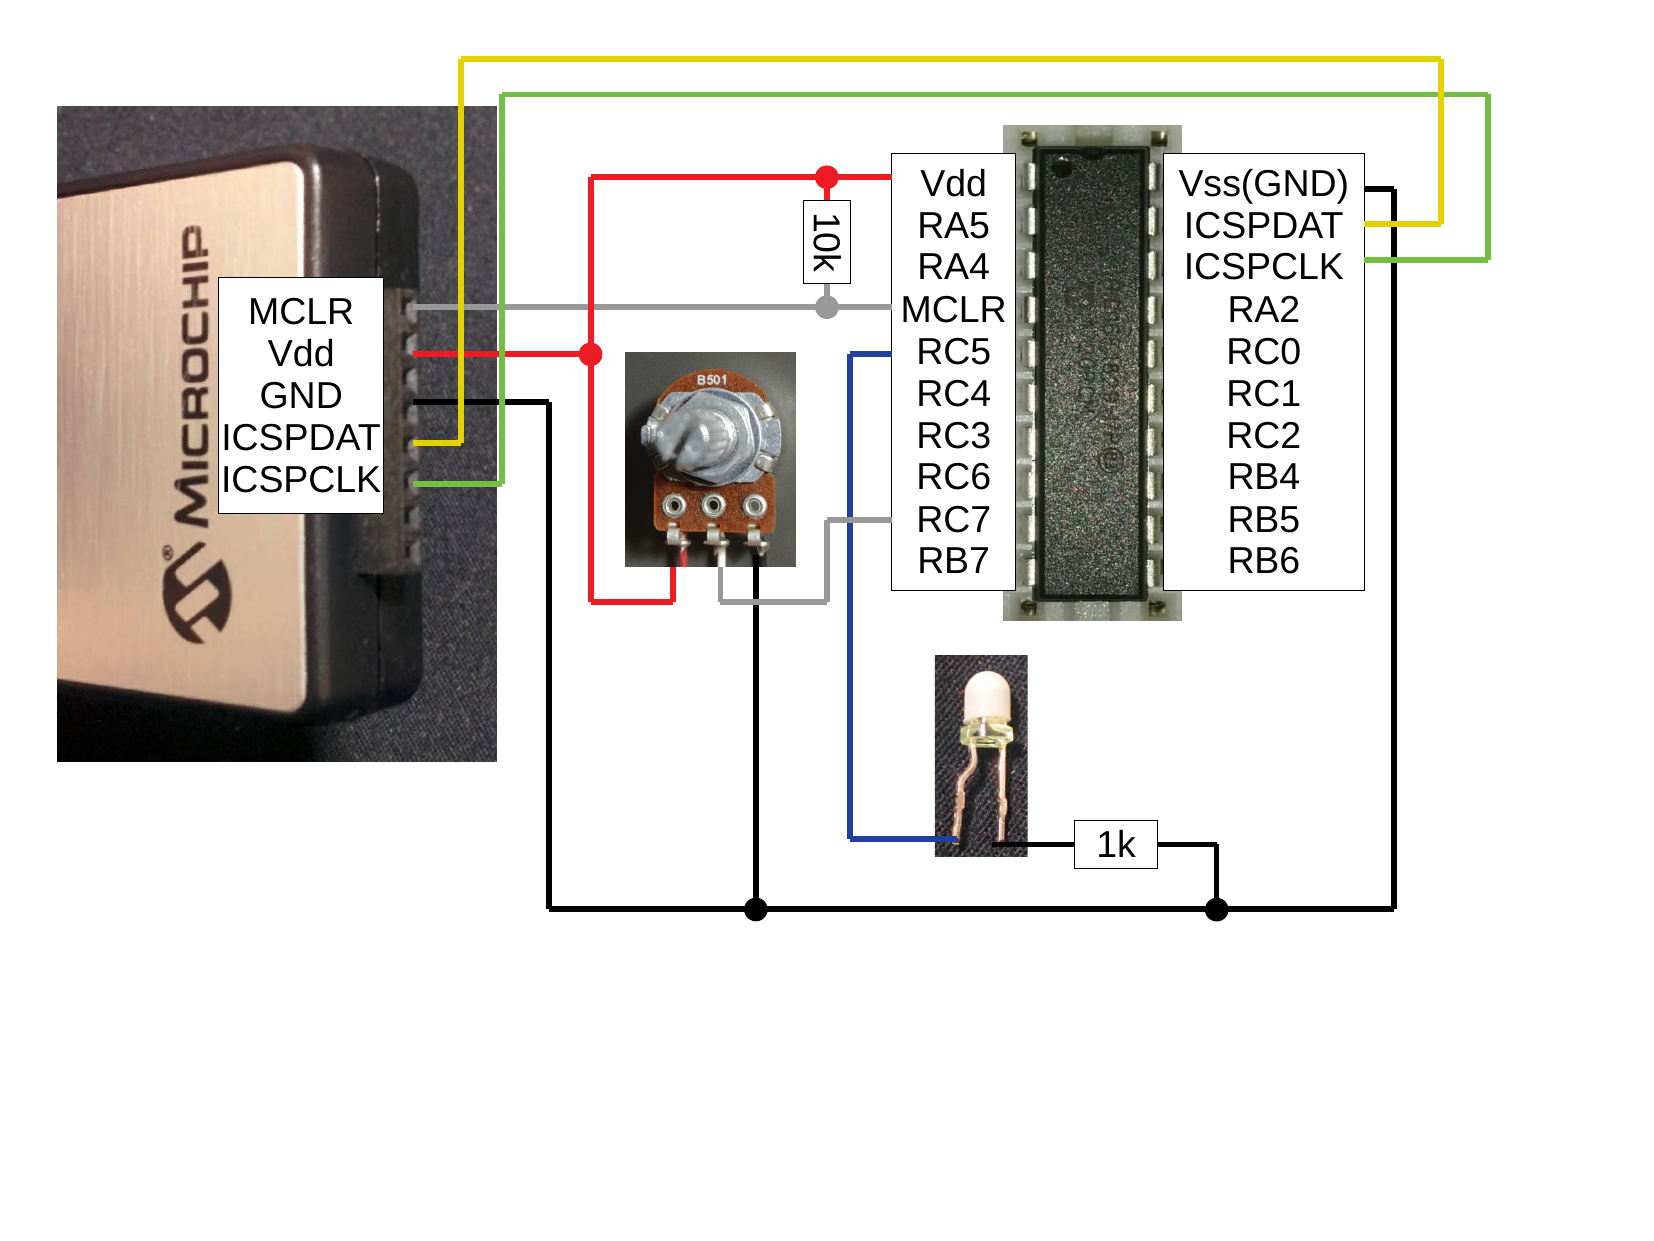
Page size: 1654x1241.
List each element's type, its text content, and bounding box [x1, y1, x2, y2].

text_box [1204, 898, 1229, 922]
picture [464, 357, 497, 399]
text_box [744, 897, 768, 922]
text_box [815, 295, 839, 320]
text_box [578, 342, 603, 367]
text_box 1k [1074, 820, 1158, 869]
picture [57, 106, 497, 762]
picture [934, 655, 1028, 857]
text_box 10k [803, 200, 851, 284]
picture [464, 310, 497, 351]
picture [464, 106, 497, 304]
text_box Vdd RA5 RA4 MCLR RC5 RC4 RC3 RC6 RC7 RB7 [891, 153, 1016, 591]
text_box Vss(GND) ICSPDAT ICSPCLK RA2 RC0 RC1 RC2 RB4 RB5 RB6 [1163, 153, 1365, 591]
picture [1003, 125, 1182, 621]
text_box MCLR Vdd GND ICSPDAT ICSPCLK [218, 277, 384, 514]
picture [625, 352, 796, 567]
text_box [815, 165, 839, 189]
